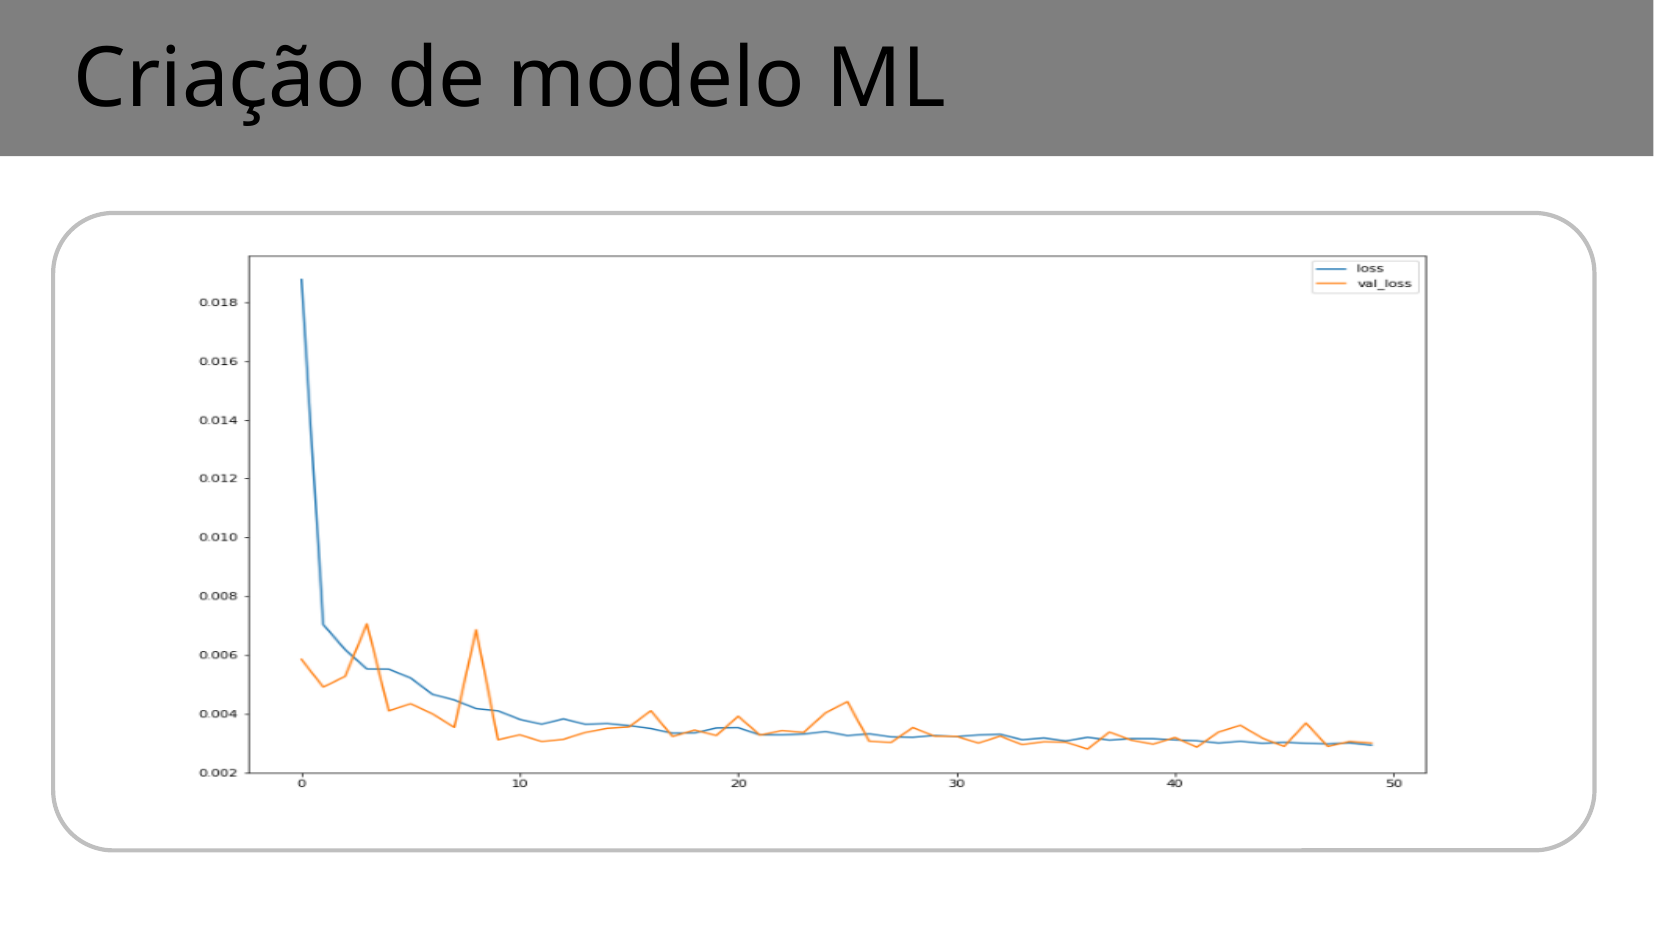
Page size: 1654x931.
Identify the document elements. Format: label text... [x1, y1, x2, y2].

text_box Criação de modelo ML [59, 9, 1011, 127]
text_box [0, 0, 1654, 157]
picture [185, 247, 1481, 804]
